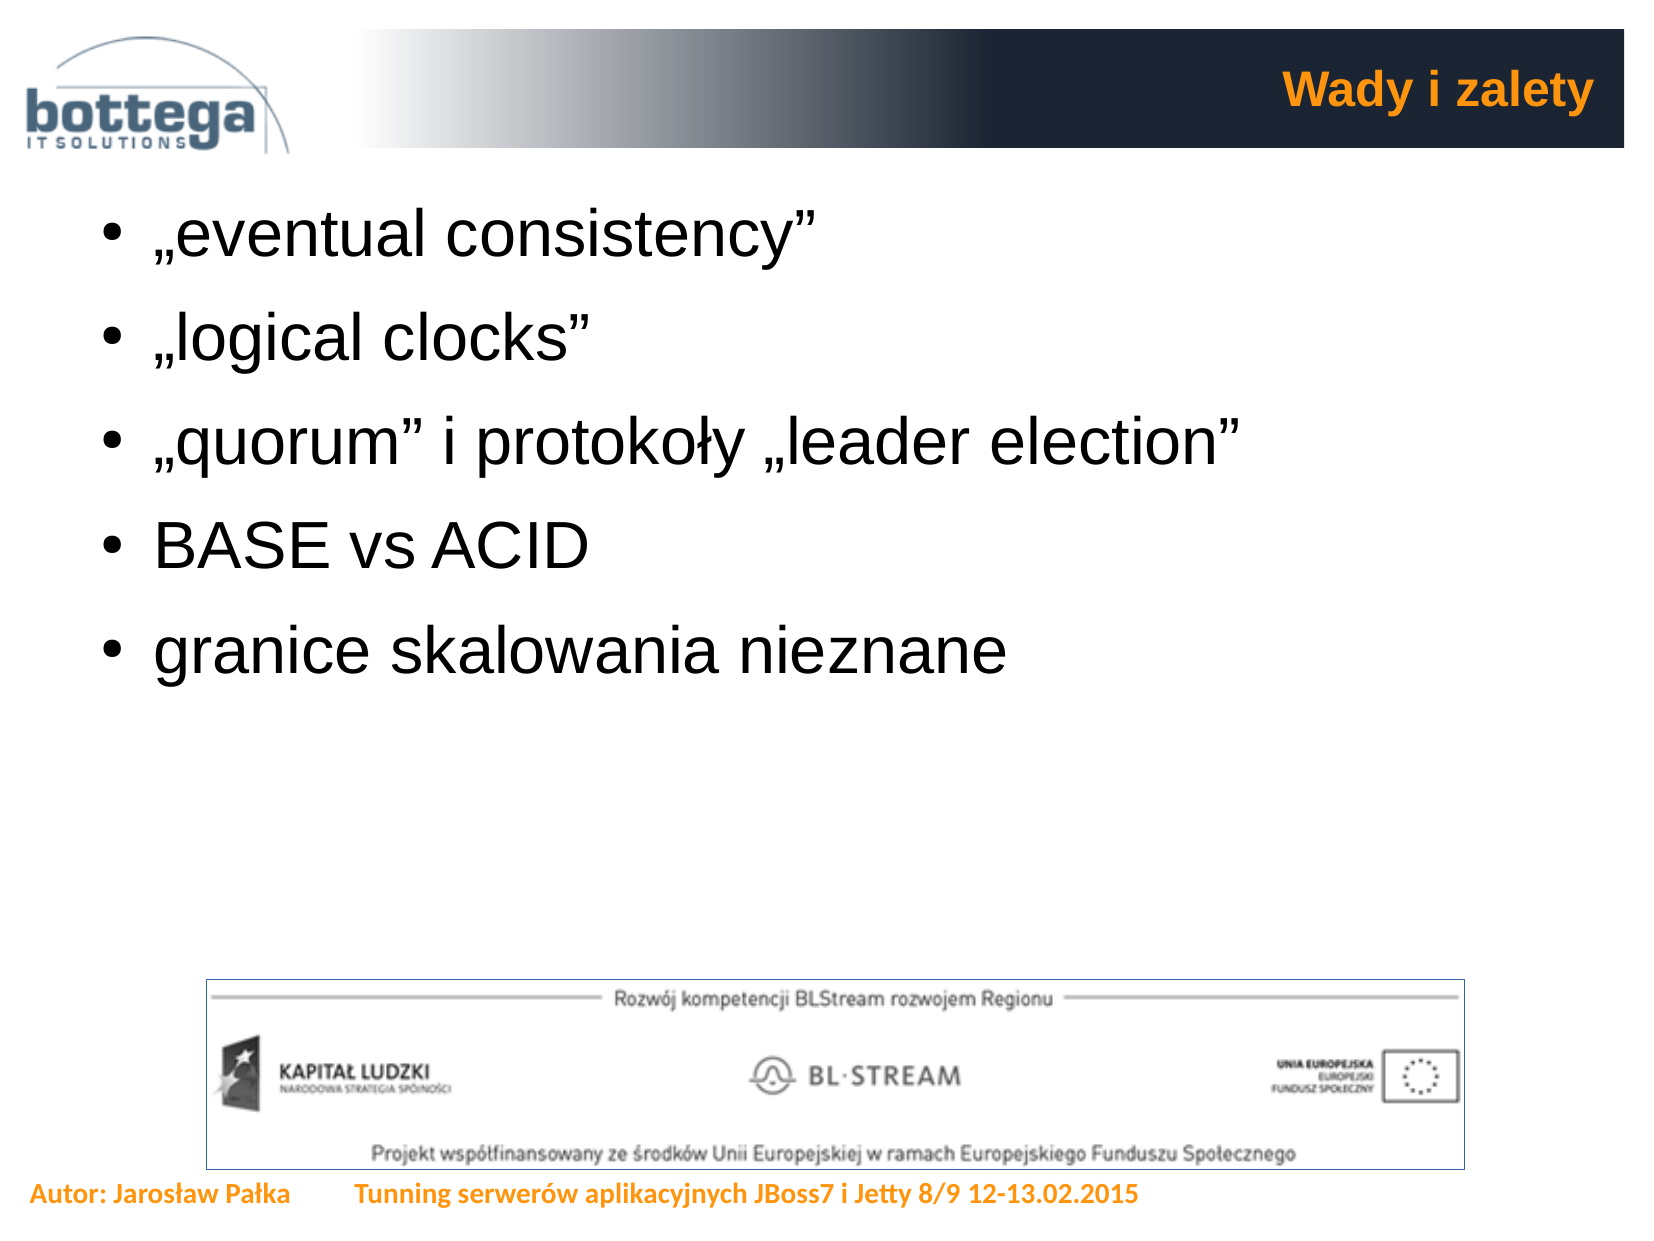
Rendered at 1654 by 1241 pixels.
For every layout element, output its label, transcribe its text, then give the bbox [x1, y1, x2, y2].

picture [207, 1030, 1464, 1169]
list „eventual consistency” „logical clocks” „quorum” i protokoły „leader election” BASE vs ACID granice skalowania nieznane [82, 195, 1571, 1030]
picture [17, 29, 296, 160]
title Wady i zalety [354, 29, 1625, 148]
